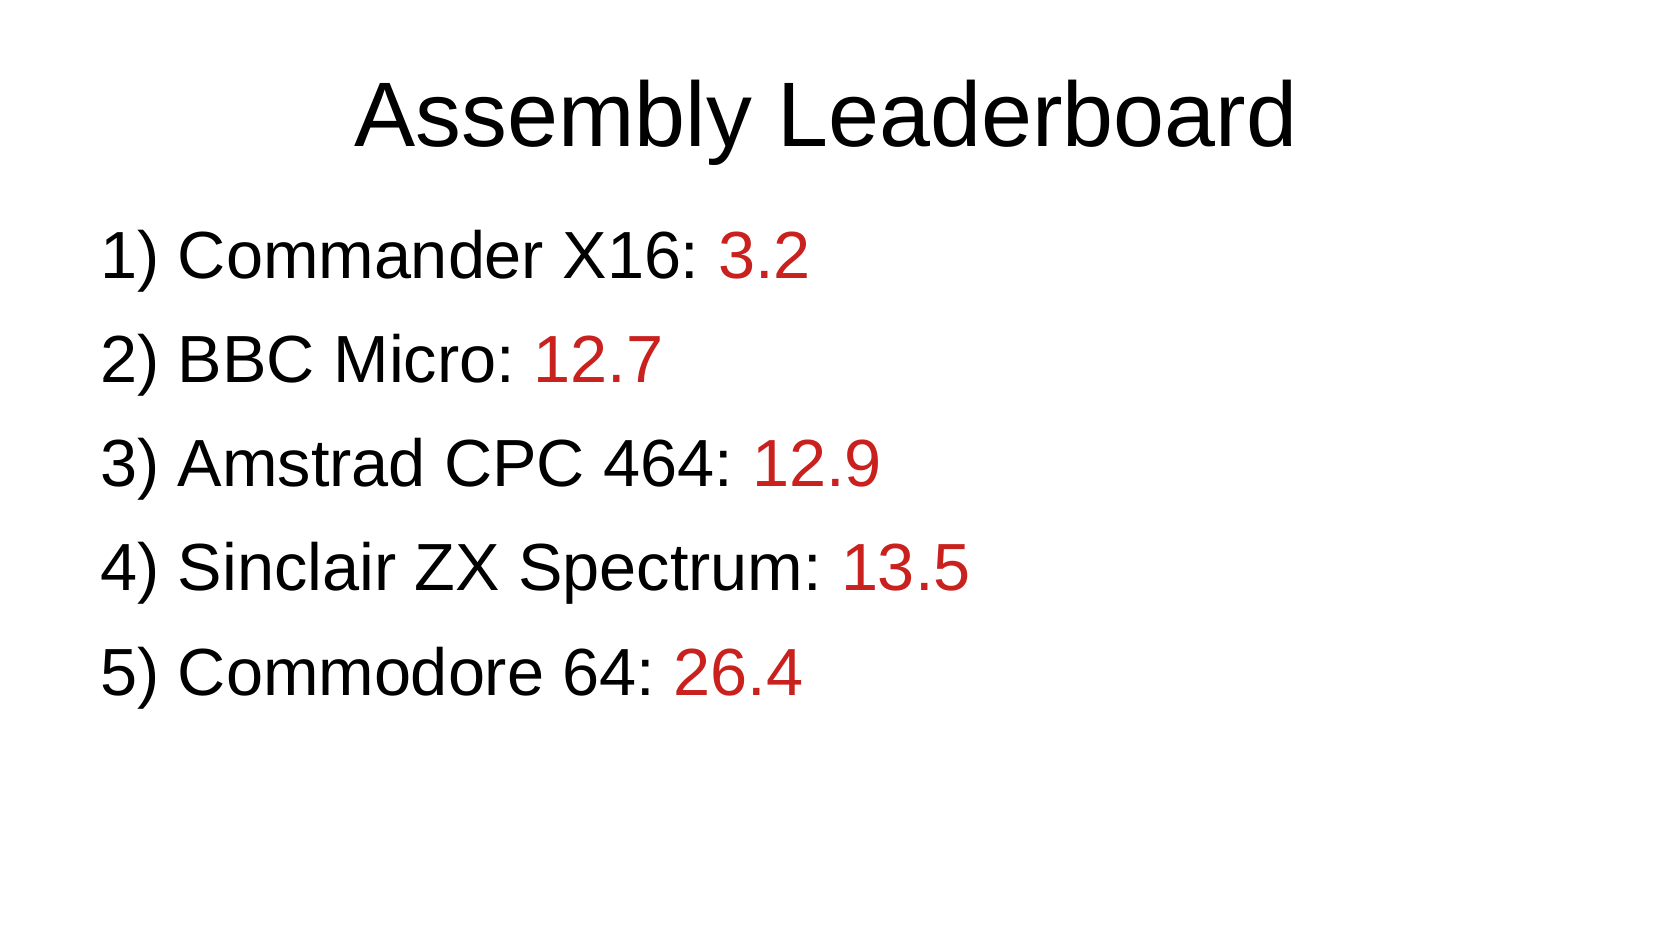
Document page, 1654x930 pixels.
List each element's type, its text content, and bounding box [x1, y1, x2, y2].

title Assembly Leaderboard [82, 37, 1571, 193]
list Commander X16: 3.2 BBC Micro: 12.7 Amstrad CPC 464: 12.9 Sinclair ZX Spectrum: 13.5 Commodore 64: 26.4 [82, 217, 1571, 757]
